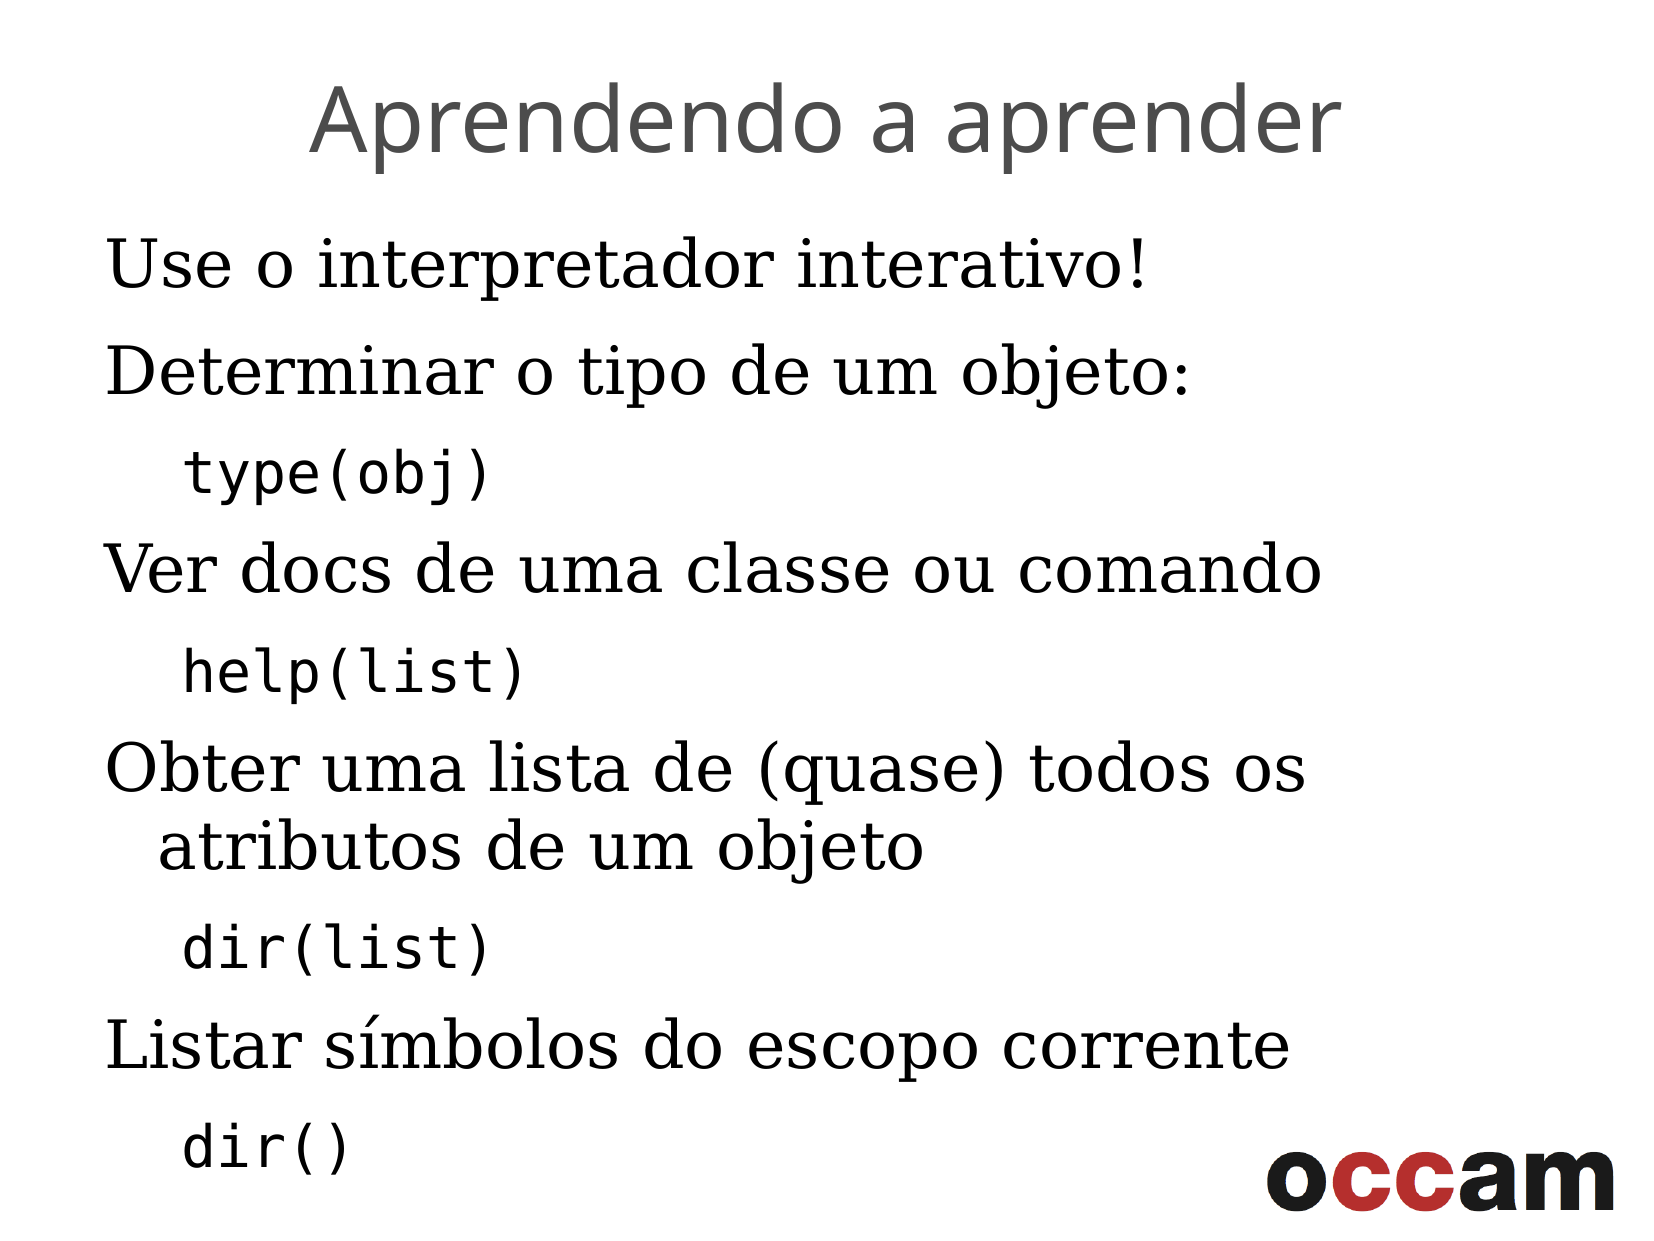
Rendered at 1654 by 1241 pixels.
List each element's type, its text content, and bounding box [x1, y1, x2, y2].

title Aprendendo a aprender [75, 17, 1564, 226]
picture [1237, 1122, 1643, 1241]
list Use o interpretador interativo! Determinar o tipo de um objeto: type(obj) Ver docs de uma classe ou comando help(list) Obter uma lista de (quase) todos os atributos de um objeto dir(list) Listar símbolos do escopo corrente dir() [86, 225, 1576, 1182]
